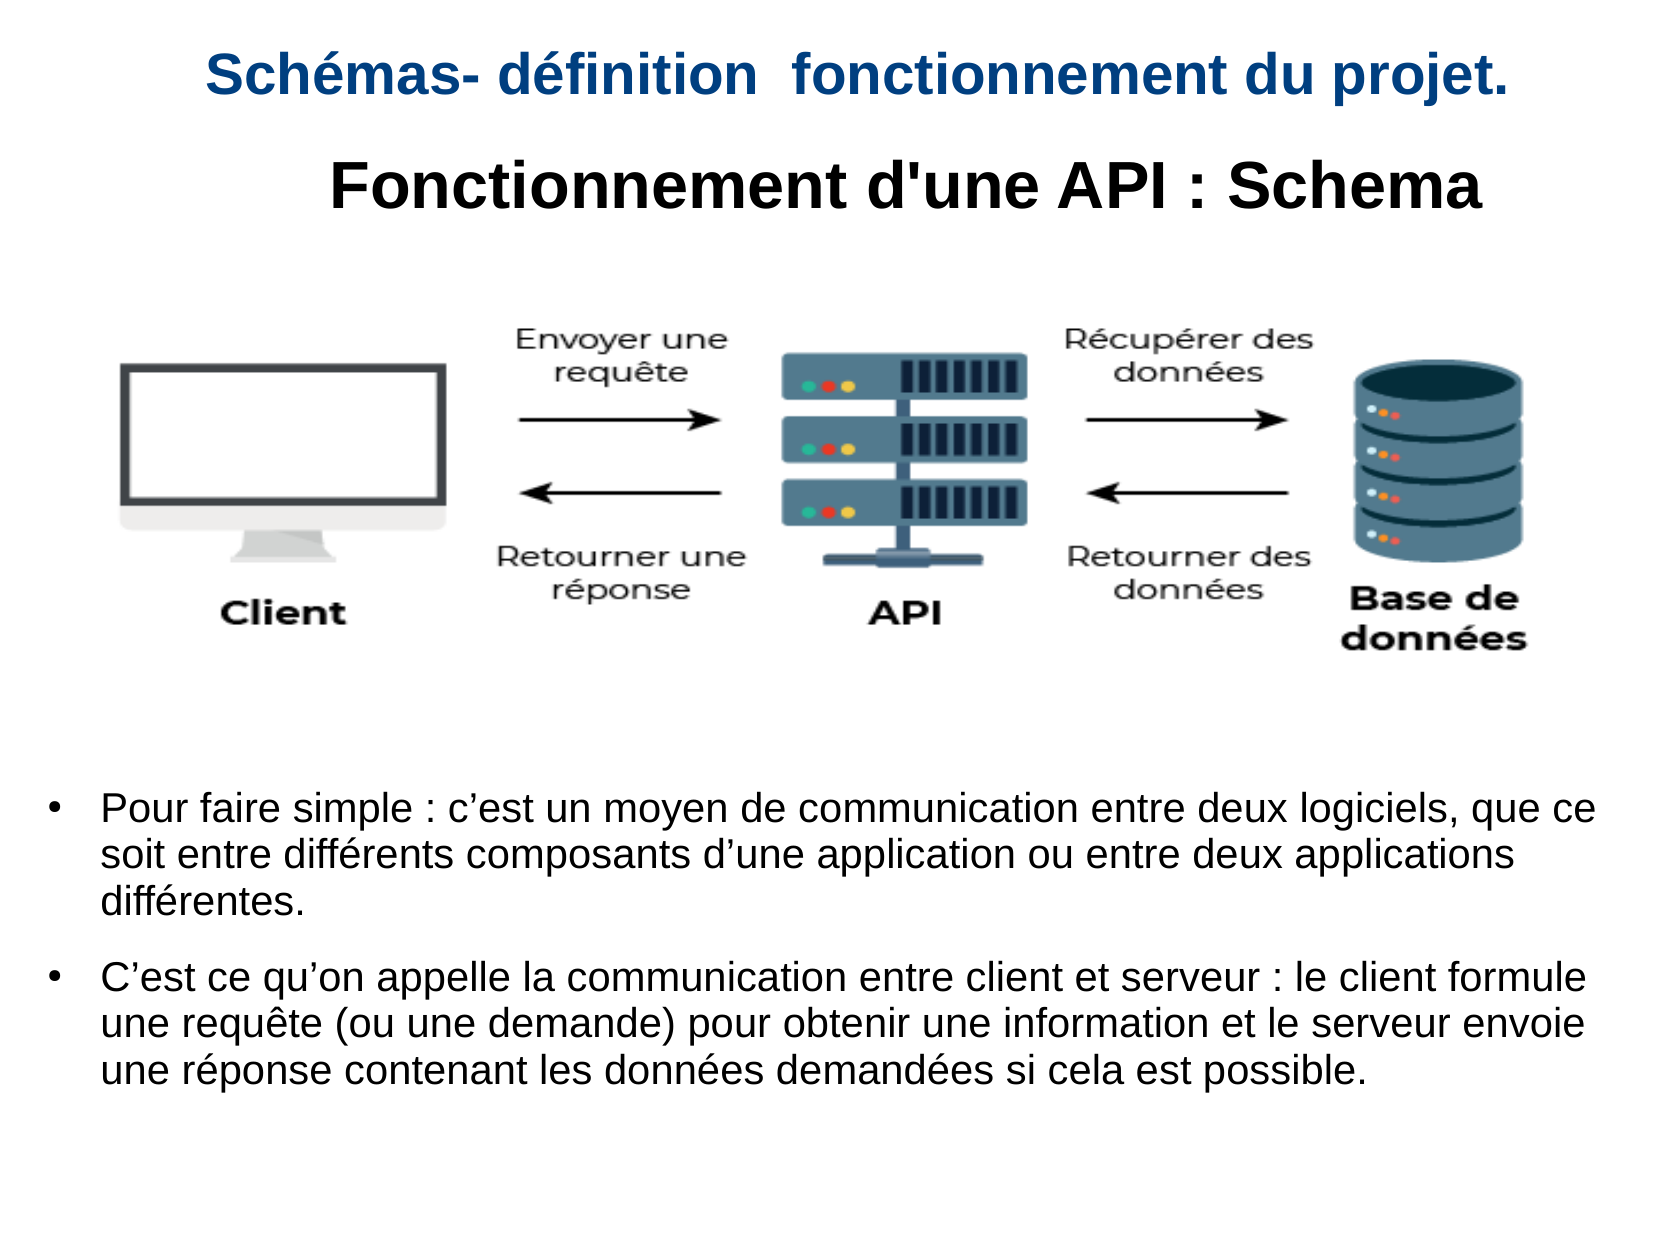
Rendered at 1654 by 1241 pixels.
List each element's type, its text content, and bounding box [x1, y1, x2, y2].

title Schémas- définition fonctionnement du projet. [118, 0, 1595, 148]
list Fonctionnement d'une API : Schema [236, 147, 1506, 237]
picture [29, 265, 1625, 709]
list Pour faire simple : c’est un moyen de communication entre deux logiciels, que ce soit entre différents composants d’une application ou entre deux applications différentes. C’est ce qu’on appelle la communication entre client et serveur : le client formule une requête (ou une demande) pour obtenir une information et le serveur envoie une réponse contenant les données demandées si cela est possible. [29, 709, 1625, 1241]
